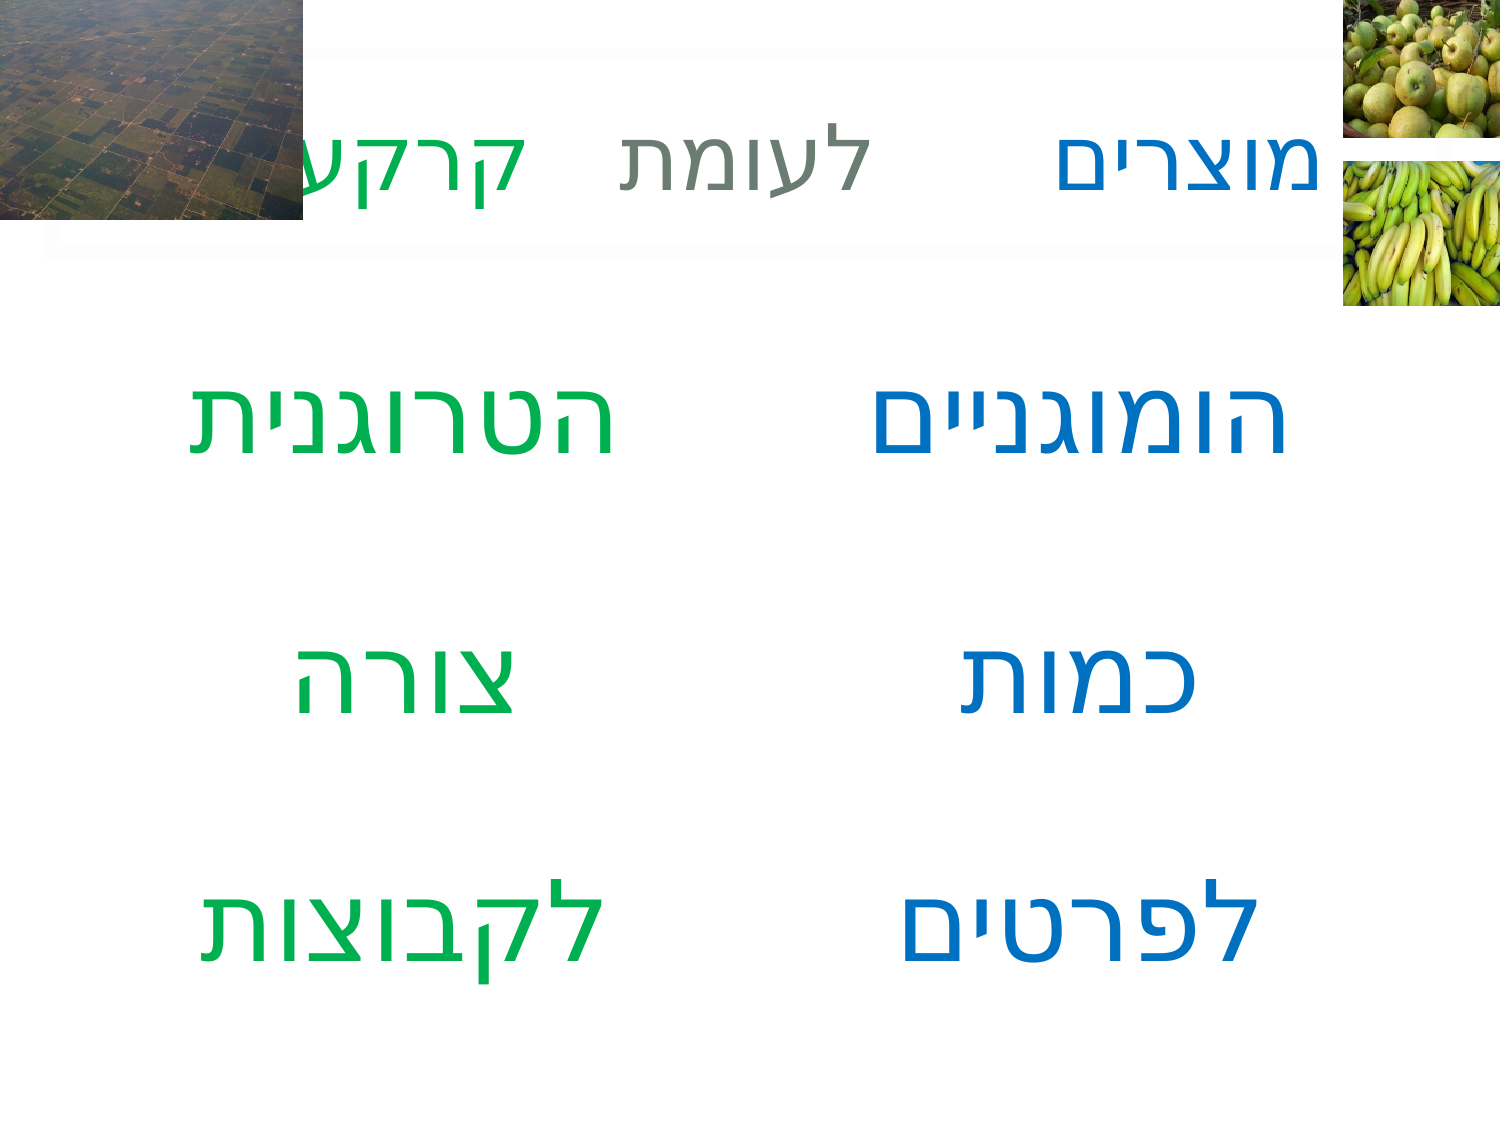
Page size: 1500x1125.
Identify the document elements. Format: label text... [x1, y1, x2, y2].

picture [0, 0, 1500, 306]
table_header כמות [746, 598, 1415, 751]
table_header לפרטים [746, 846, 1415, 999]
table_header הומוגניים [746, 338, 1415, 491]
table_header צורה [65, 598, 746, 751]
table_header לקבוצות [65, 846, 746, 999]
table_header הטרוגנית [65, 338, 746, 491]
text_box מוצרים לעומת קרקע [88, 68, 1444, 240]
